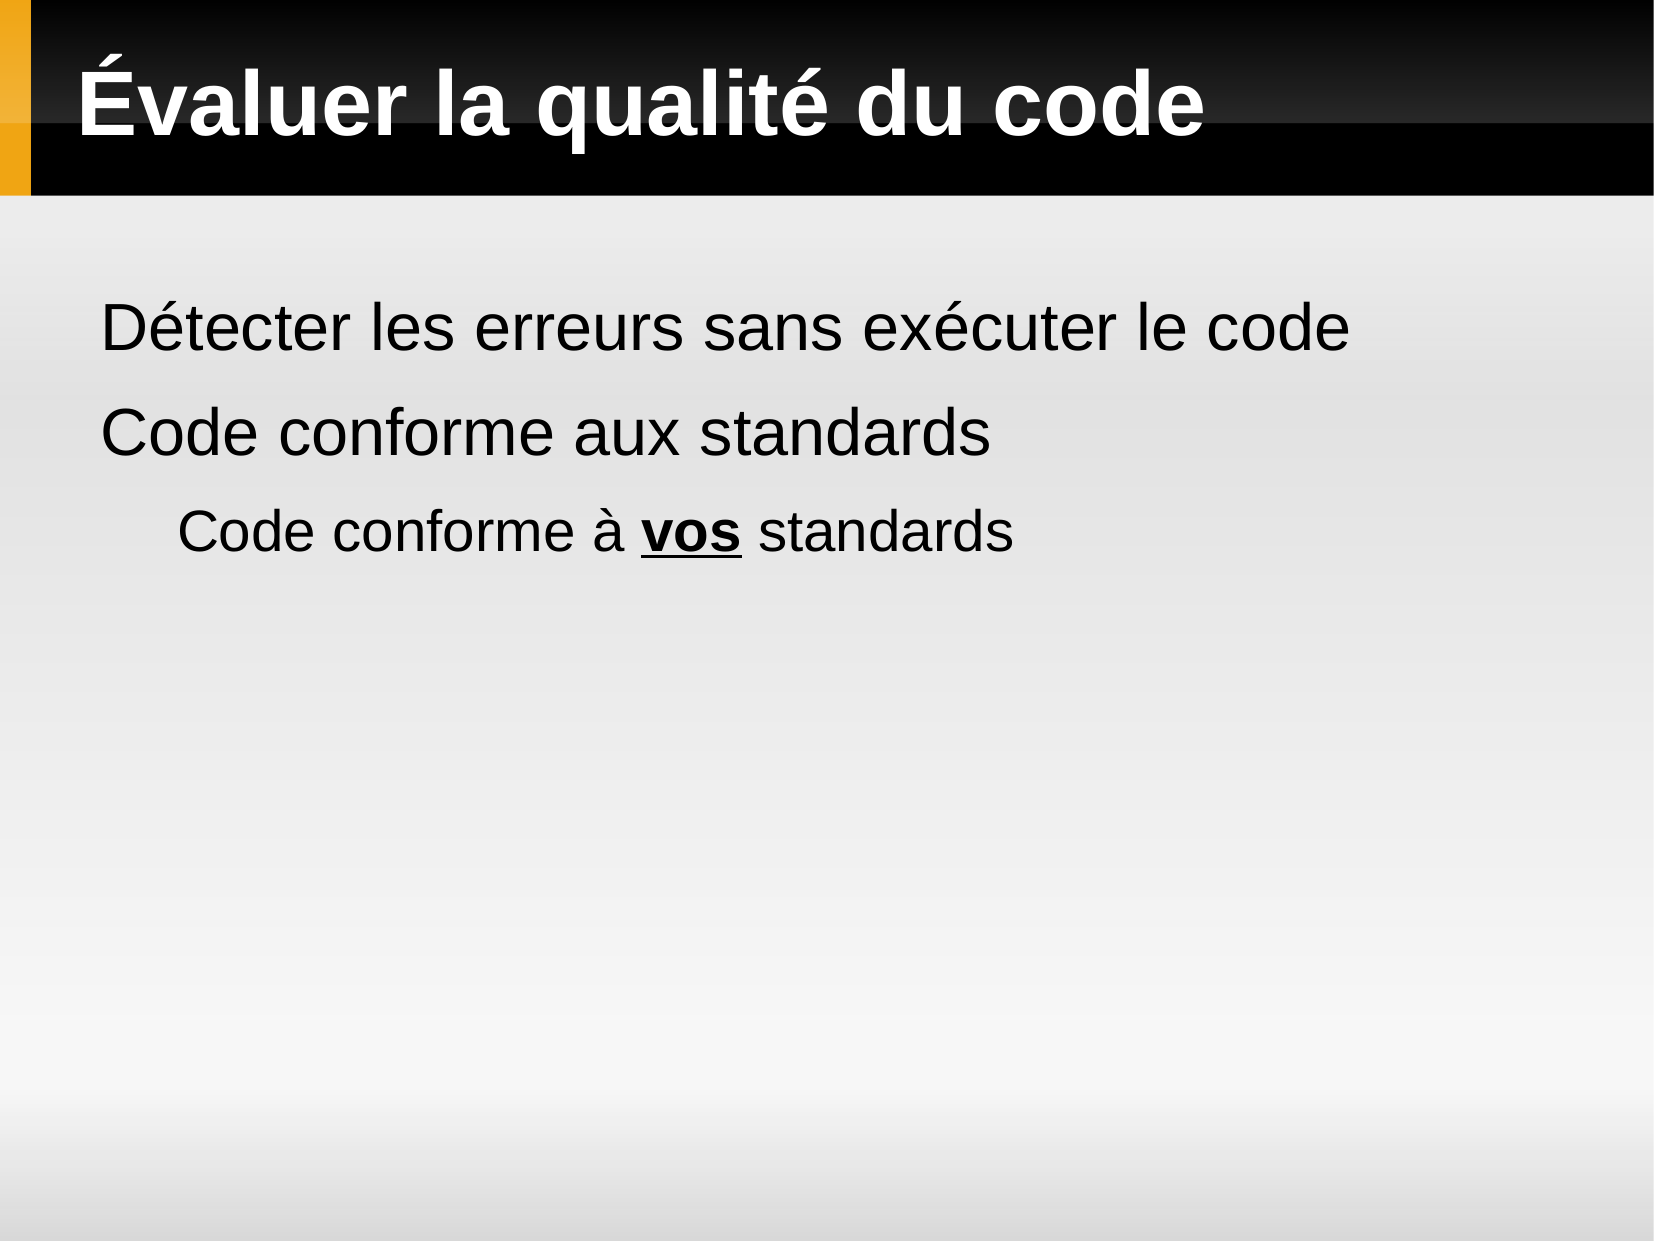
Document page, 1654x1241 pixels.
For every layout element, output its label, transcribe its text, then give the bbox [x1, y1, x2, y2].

list Détecter les erreurs sans exécuter le code Code conforme aux standards Code conforme à vos standards [82, 290, 1571, 1094]
title Évaluer la qualité du code [76, 7, 1565, 200]
picture [0, 0, 1654, 1241]
